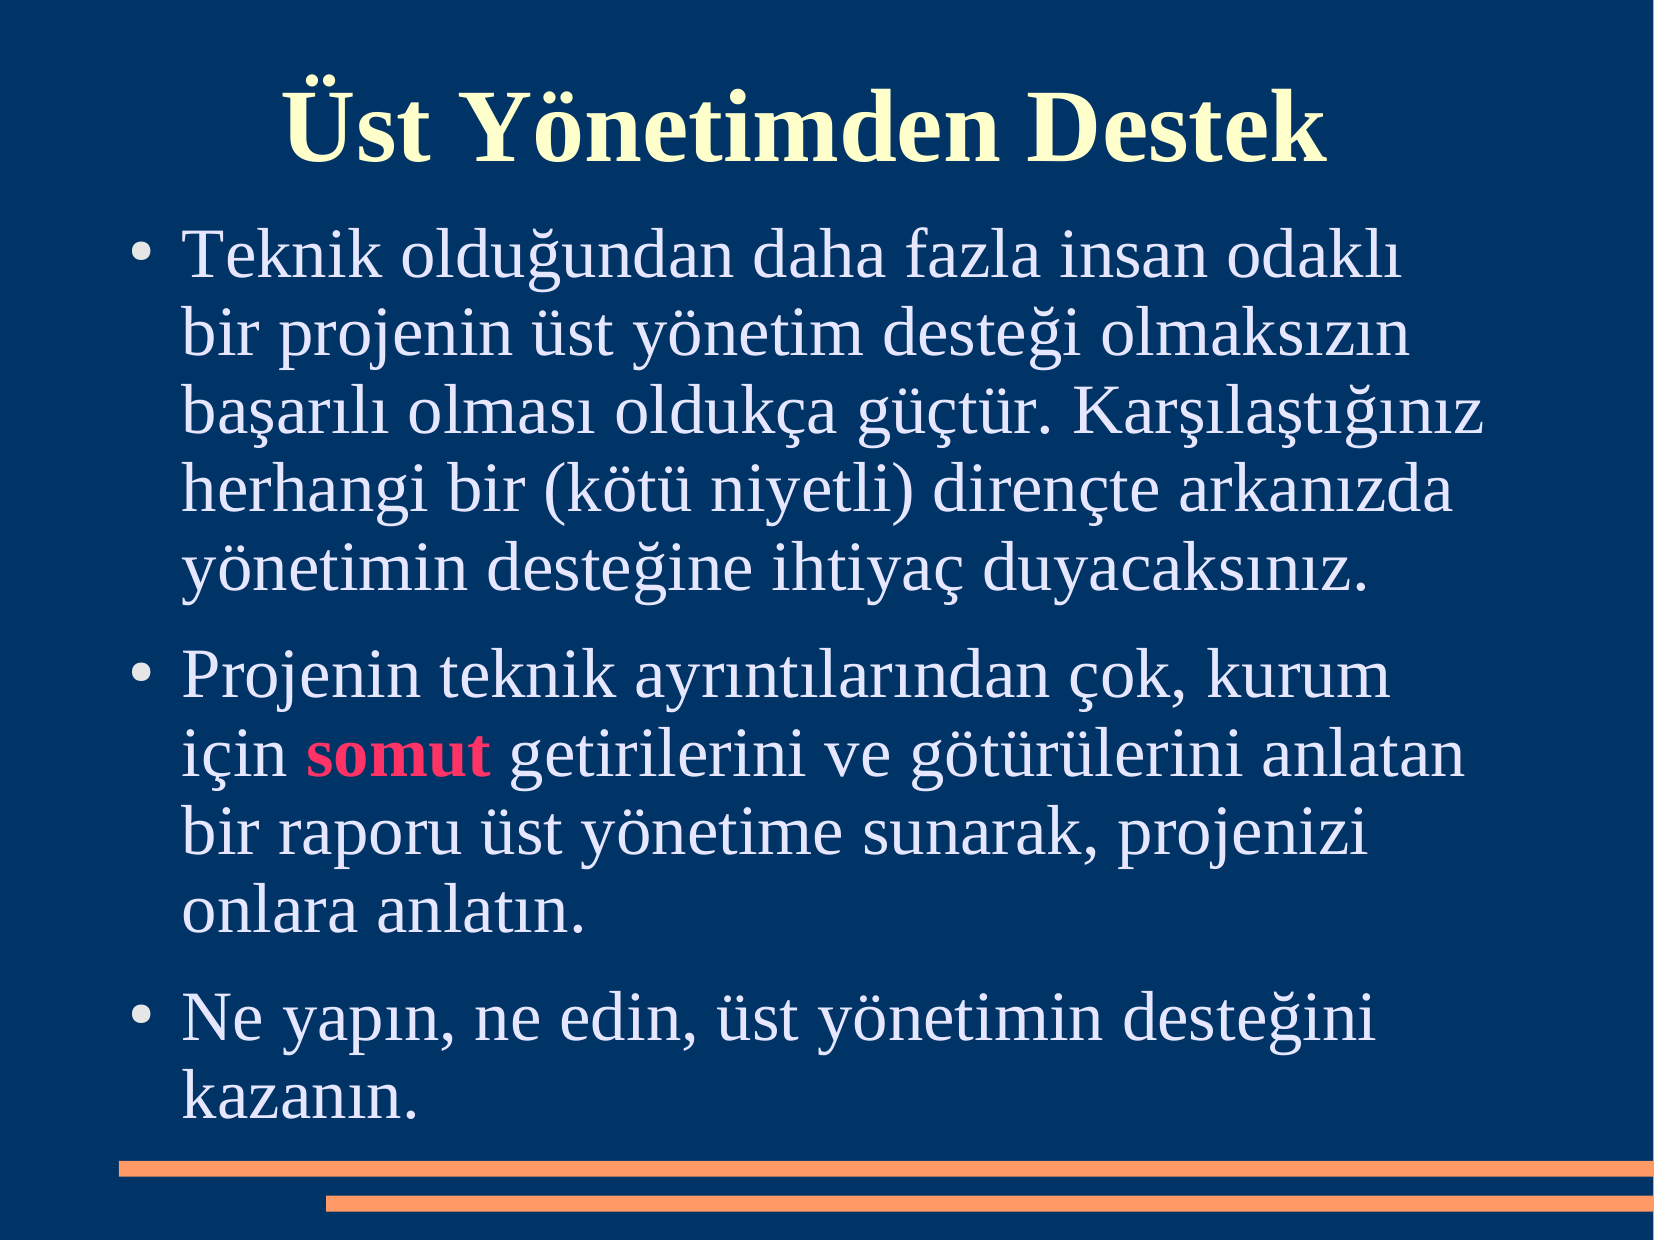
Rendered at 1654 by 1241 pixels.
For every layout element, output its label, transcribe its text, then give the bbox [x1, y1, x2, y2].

list Teknik olduğundan daha fazla insan odaklı bir projenin üst yönetim desteği olmaksızın başarılı olması oldukça güçtür. Karşılaştığınız herhangi bir (kötü niyetli) dirençte arkanızda yönetimin desteğine ihtiyaç duyacaksınız. Projenin teknik ayrıntılarından çok, kurum için somut getirilerini ve götürülerini anlatan bir raporu üst yönetime sunarak, projenizi onlara anlatın. Ne yapın, ne edin, üst yönetimin desteğini kazanın. [111, 214, 1502, 1134]
title Üst Yönetimden Destek [87, 22, 1522, 230]
